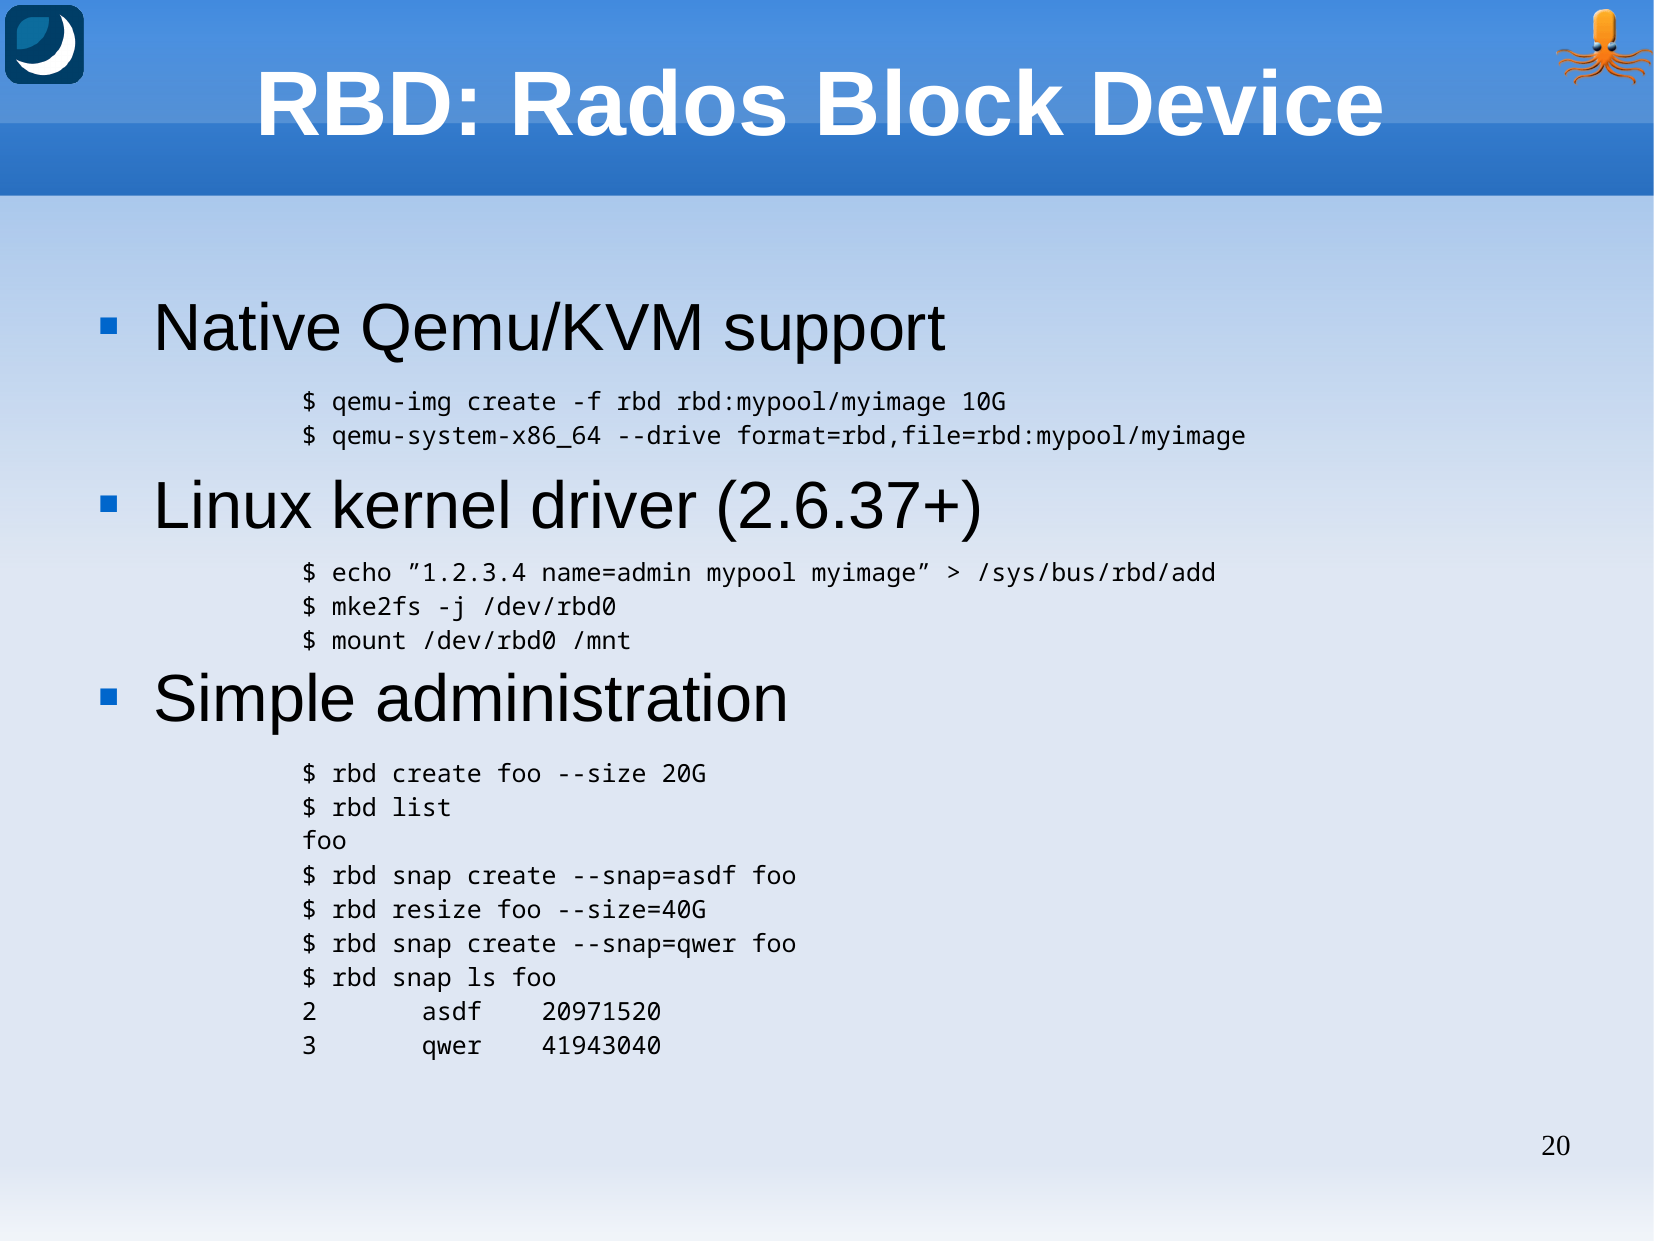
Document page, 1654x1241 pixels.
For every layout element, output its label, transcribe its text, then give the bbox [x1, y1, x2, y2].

text_box $ echo ”1.2.3.4 name=admin mypool myimage” > /sys/bus/rbd/add $ mke2fs -j /dev/rbd0 $ mount /dev/rbd0 /mnt [287, 547, 1351, 649]
text_box $ rbd create foo --size 20G $ rbd list foo $ rbd snap create --snap=asdf foo $ rbd resize foo --size=40G $ rbd snap create --snap=qwer foo $ rbd snap ls foo 2 asdf 20971520 3 qwer 41943040 [287, 747, 1351, 1053]
title RBD: Rados Block Device [76, 7, 1565, 200]
picture [0, 0, 1654, 1241]
text_box $ qemu-img create -f rbd rbd:mypool/myimage 10G $ qemu-system-x86_64 --drive format=rbd,file=rbd:mypool/myimage [287, 376, 1313, 450]
list Native Qemu/KVM support Linux kernel driver (2.6.37+) Simple administration [82, 290, 1571, 1094]
